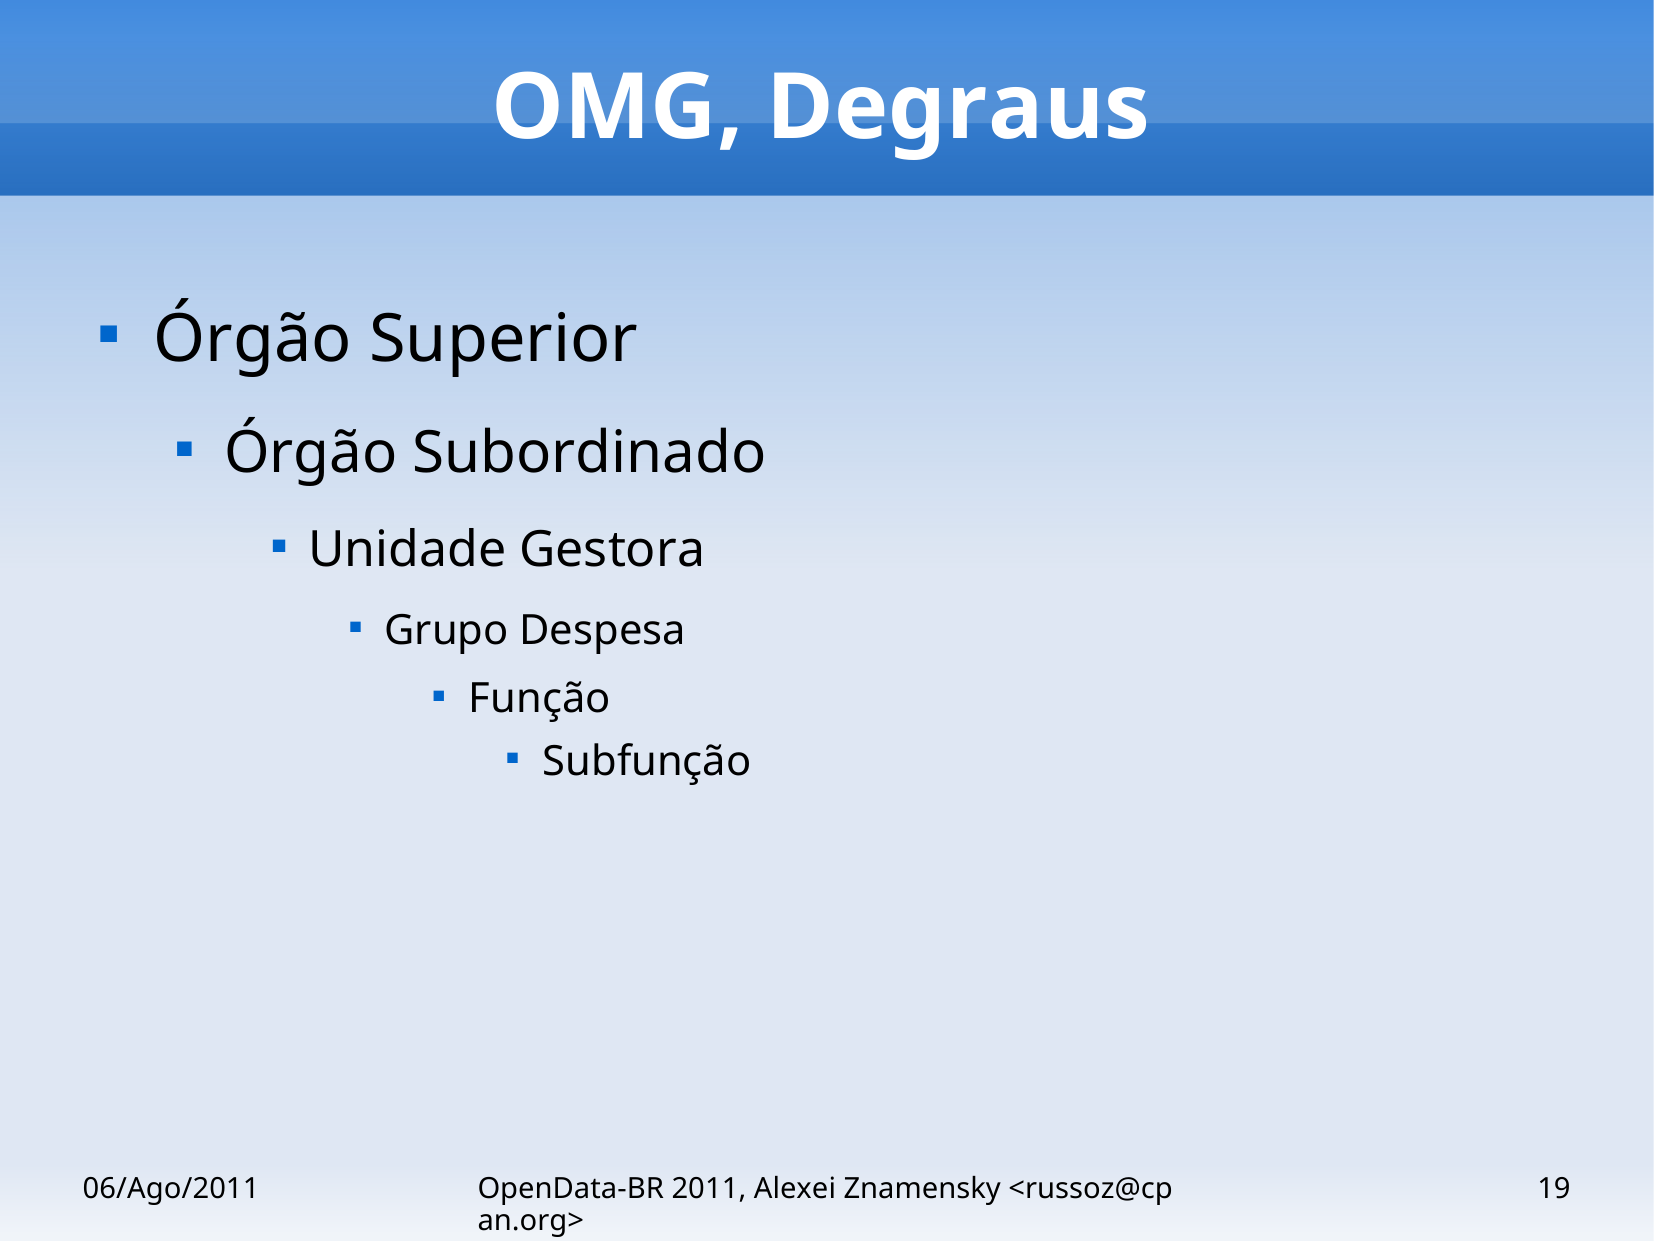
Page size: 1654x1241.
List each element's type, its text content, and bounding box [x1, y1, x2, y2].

picture [0, 0, 1654, 1241]
title OMG, Degraus [76, 0, 1565, 208]
list Órgão Superior Órgão Subordinado Unidade Gestora Grupo Despesa Função Subfunção [82, 290, 1571, 1094]
